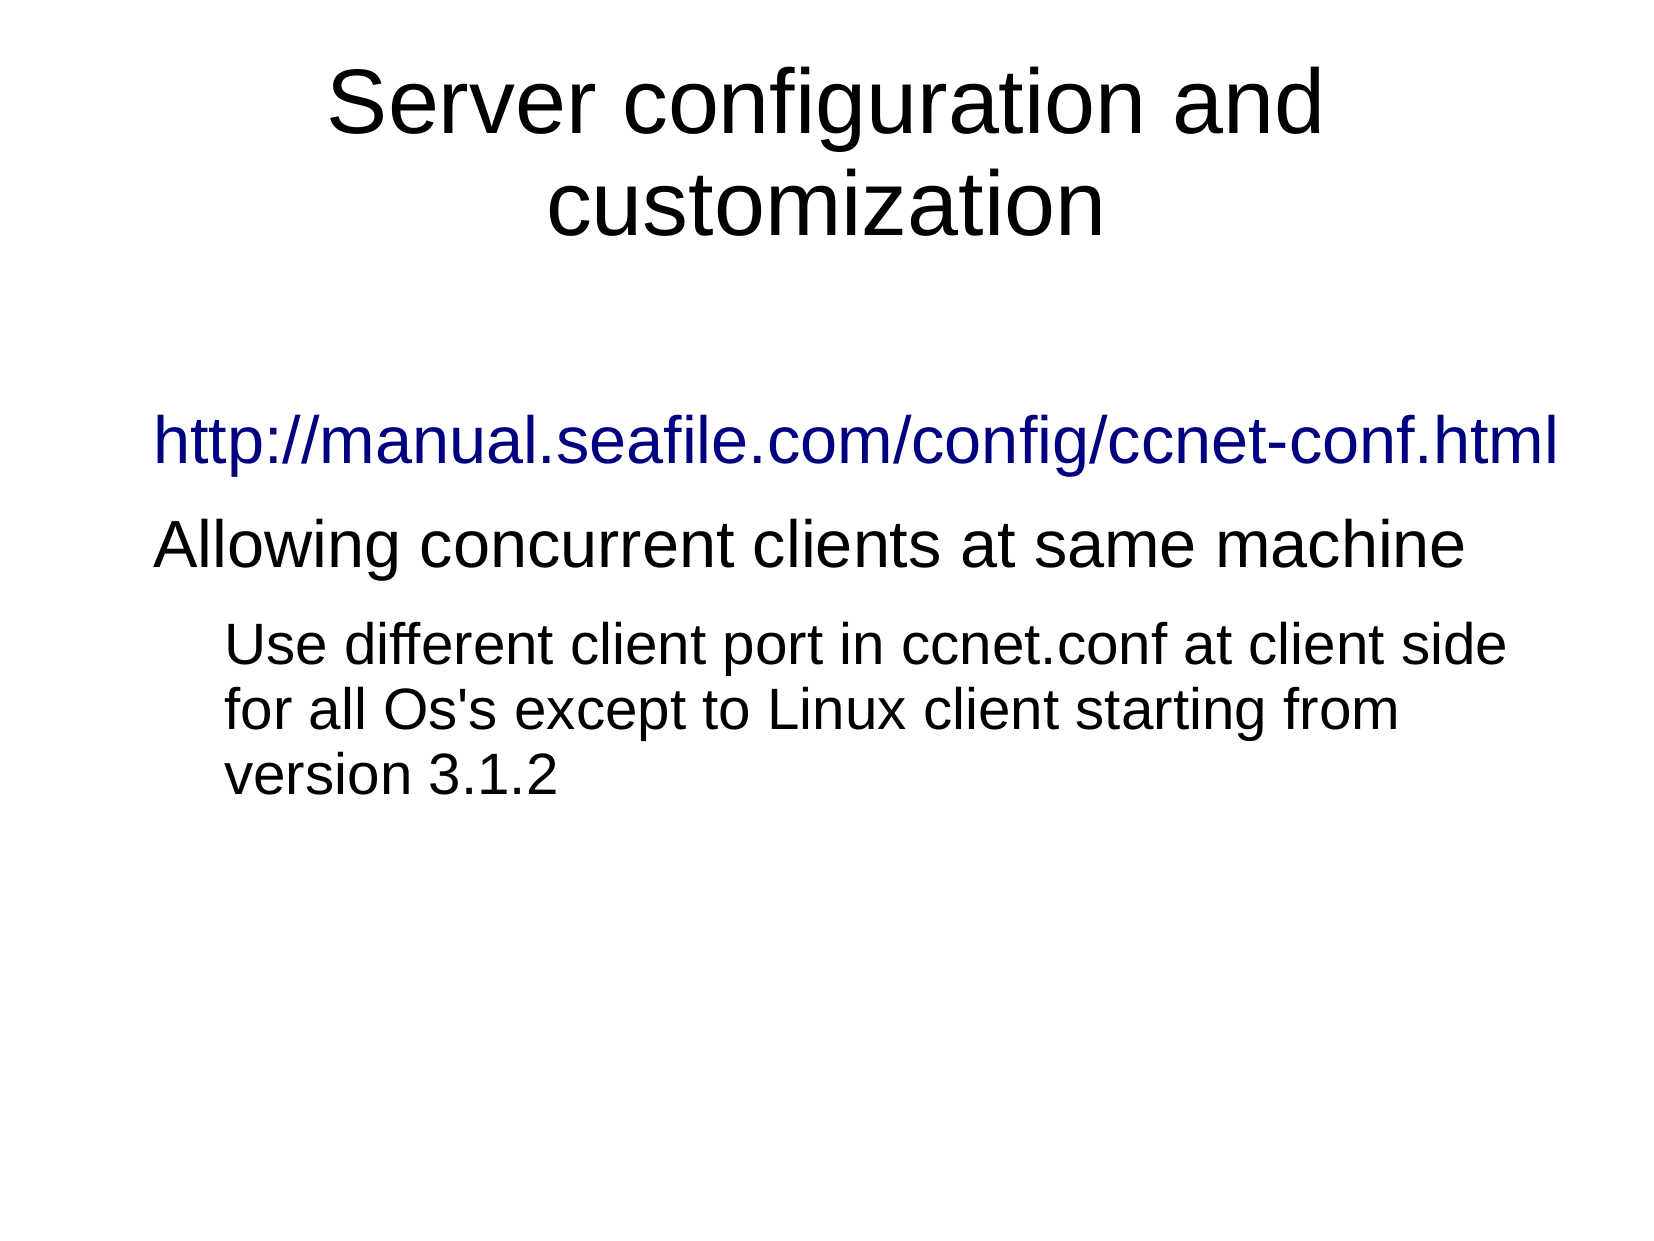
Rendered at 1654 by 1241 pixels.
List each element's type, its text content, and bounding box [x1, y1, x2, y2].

list http://manual.seafile.com/config/ccnet-conf.html Allowing concurrent clients at same machine Use different client port in ccnet.conf at client side for all Os's except to Linux client starting from version 3.1.2 [82, 402, 1571, 1123]
title Server configuration and customization [82, 49, 1571, 257]
